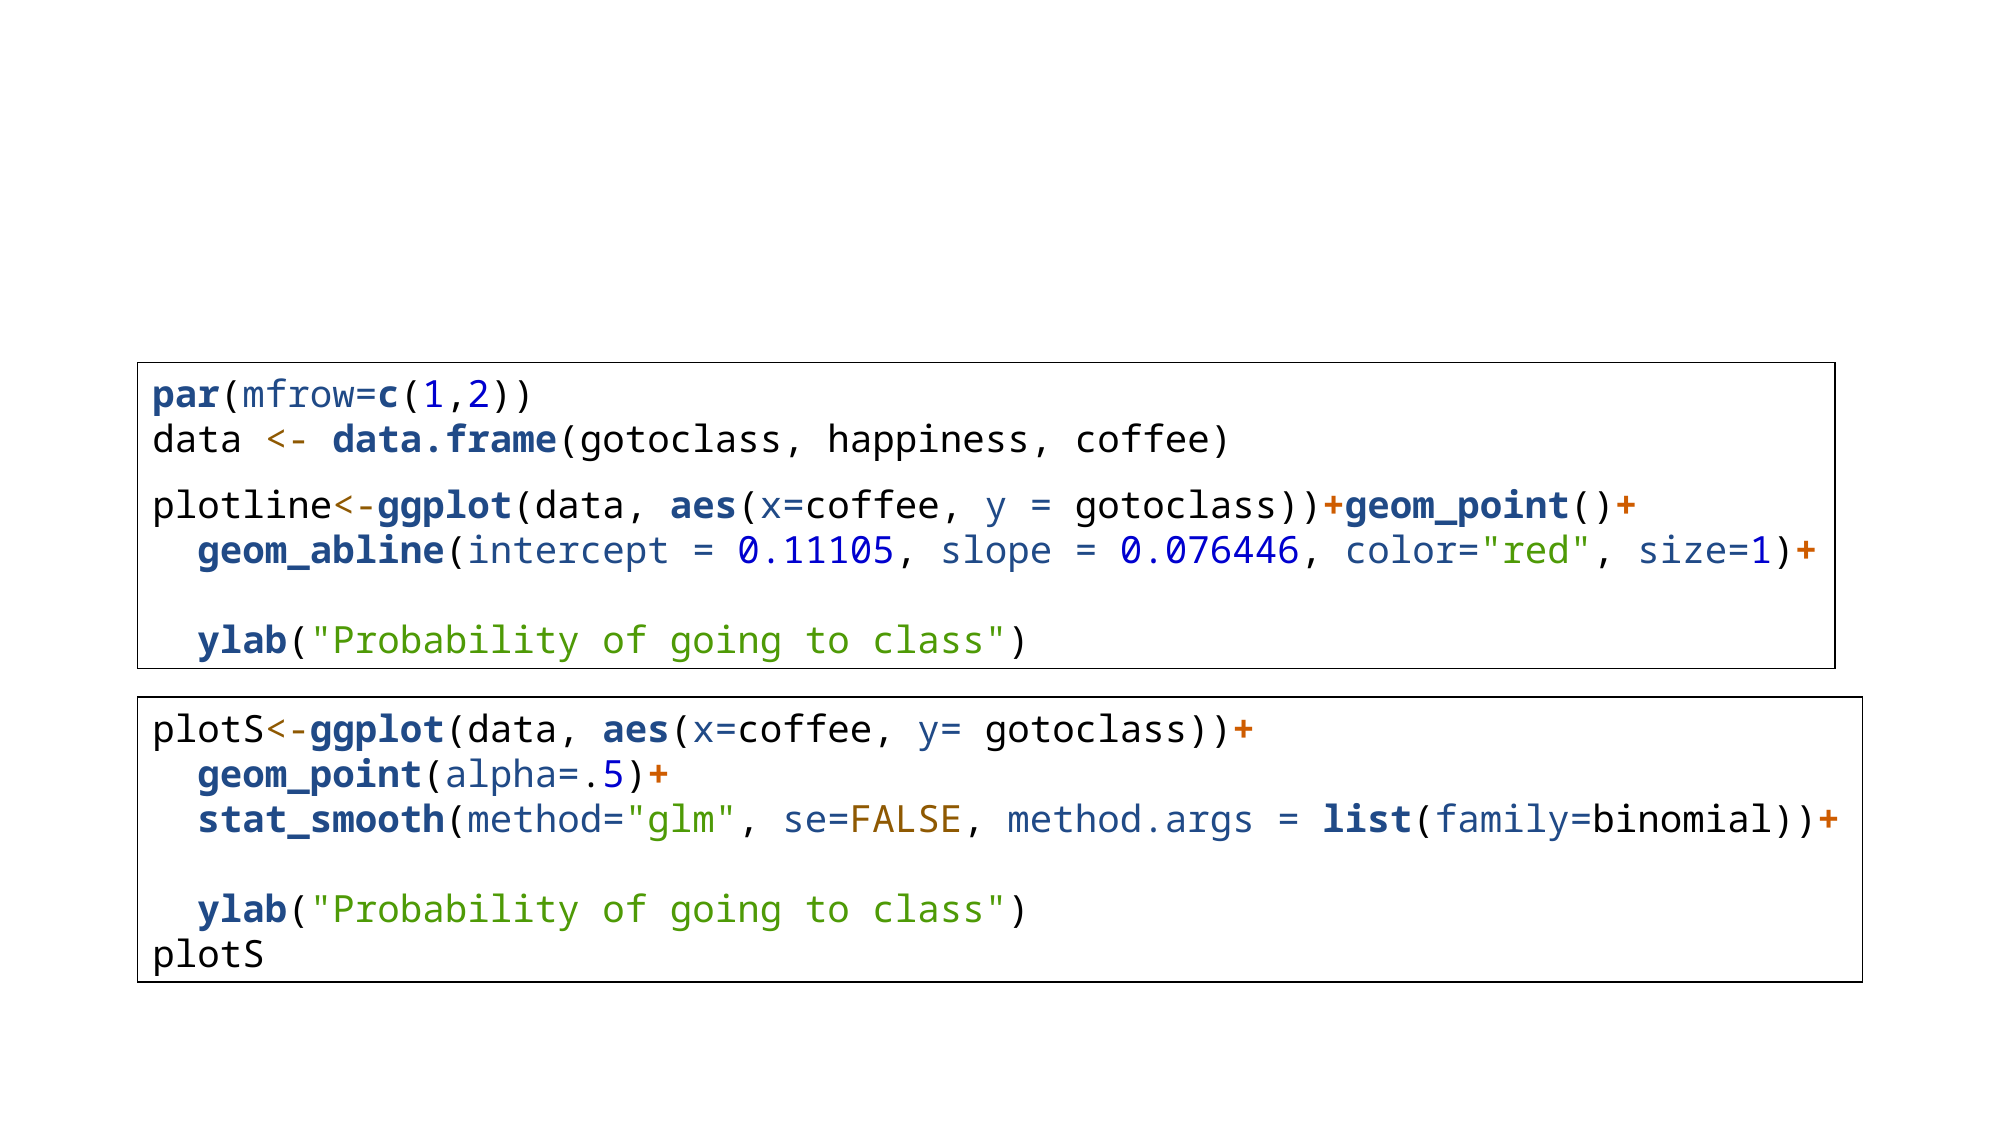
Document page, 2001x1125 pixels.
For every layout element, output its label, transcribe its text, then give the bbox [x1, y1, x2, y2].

text_box par(mfrow=c(1,2)) data <- data.frame(gotoclass, happiness, coffee) plotline<-ggplot(data, aes(x=coffee, y = gotoclass))+geom_point()+ geom_abline(intercept = 0.11105, slope = 0.076446, color="red", size=1)+ ylab("Probability of going to class") [137, 362, 1836, 627]
text_box plotS<-ggplot(data, aes(x=coffee, y= gotoclass))+ geom_point(alpha=.5)+ stat_smooth(method="glm", se=FALSE, method.args = list(family=binomial))+ ylab("Probability of going to class") plotS [137, 697, 1863, 940]
